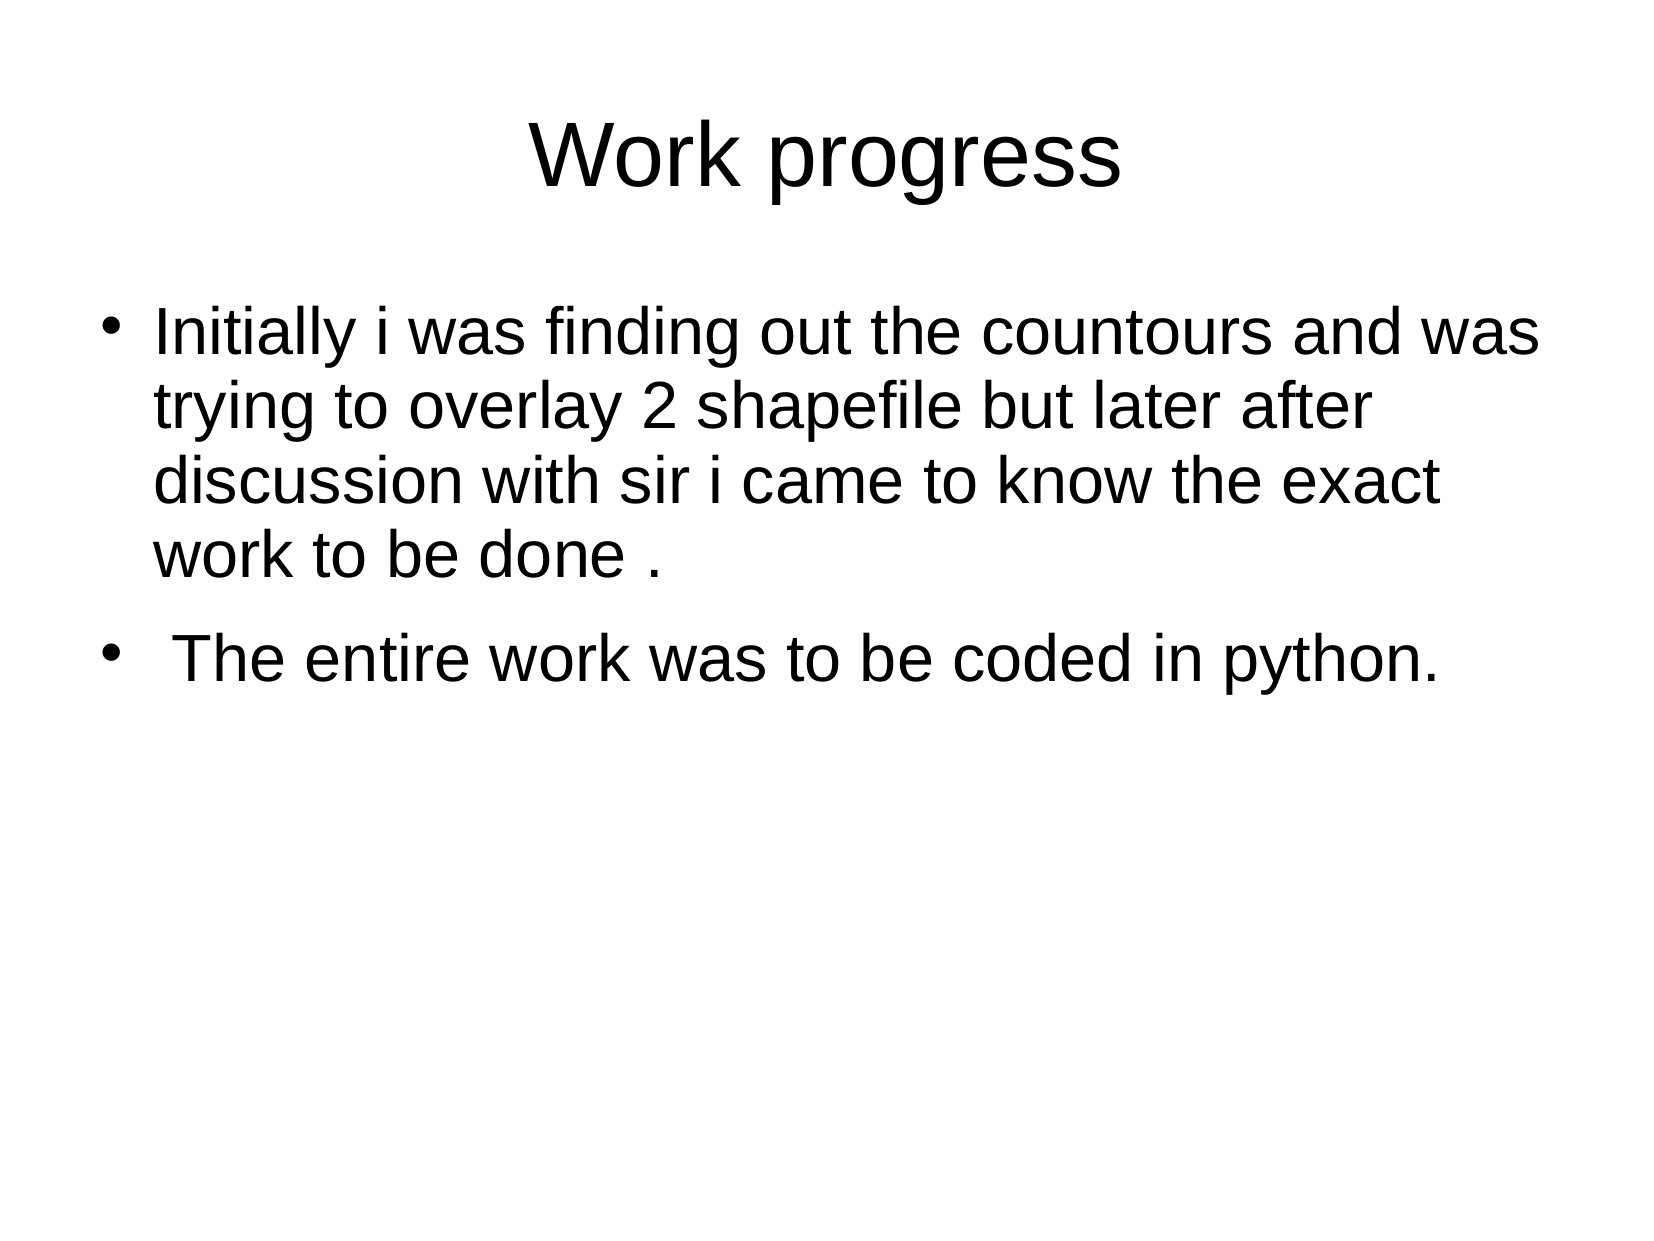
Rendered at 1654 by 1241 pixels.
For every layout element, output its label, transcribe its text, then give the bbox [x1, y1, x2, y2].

list Initially i was finding out the countours and was trying to overlay 2 shapefile but later after discussion with sir i came to know the exact work to be done . The entire work was to be coded in python. [82, 290, 1571, 1010]
title Work progress [82, 49, 1571, 257]
